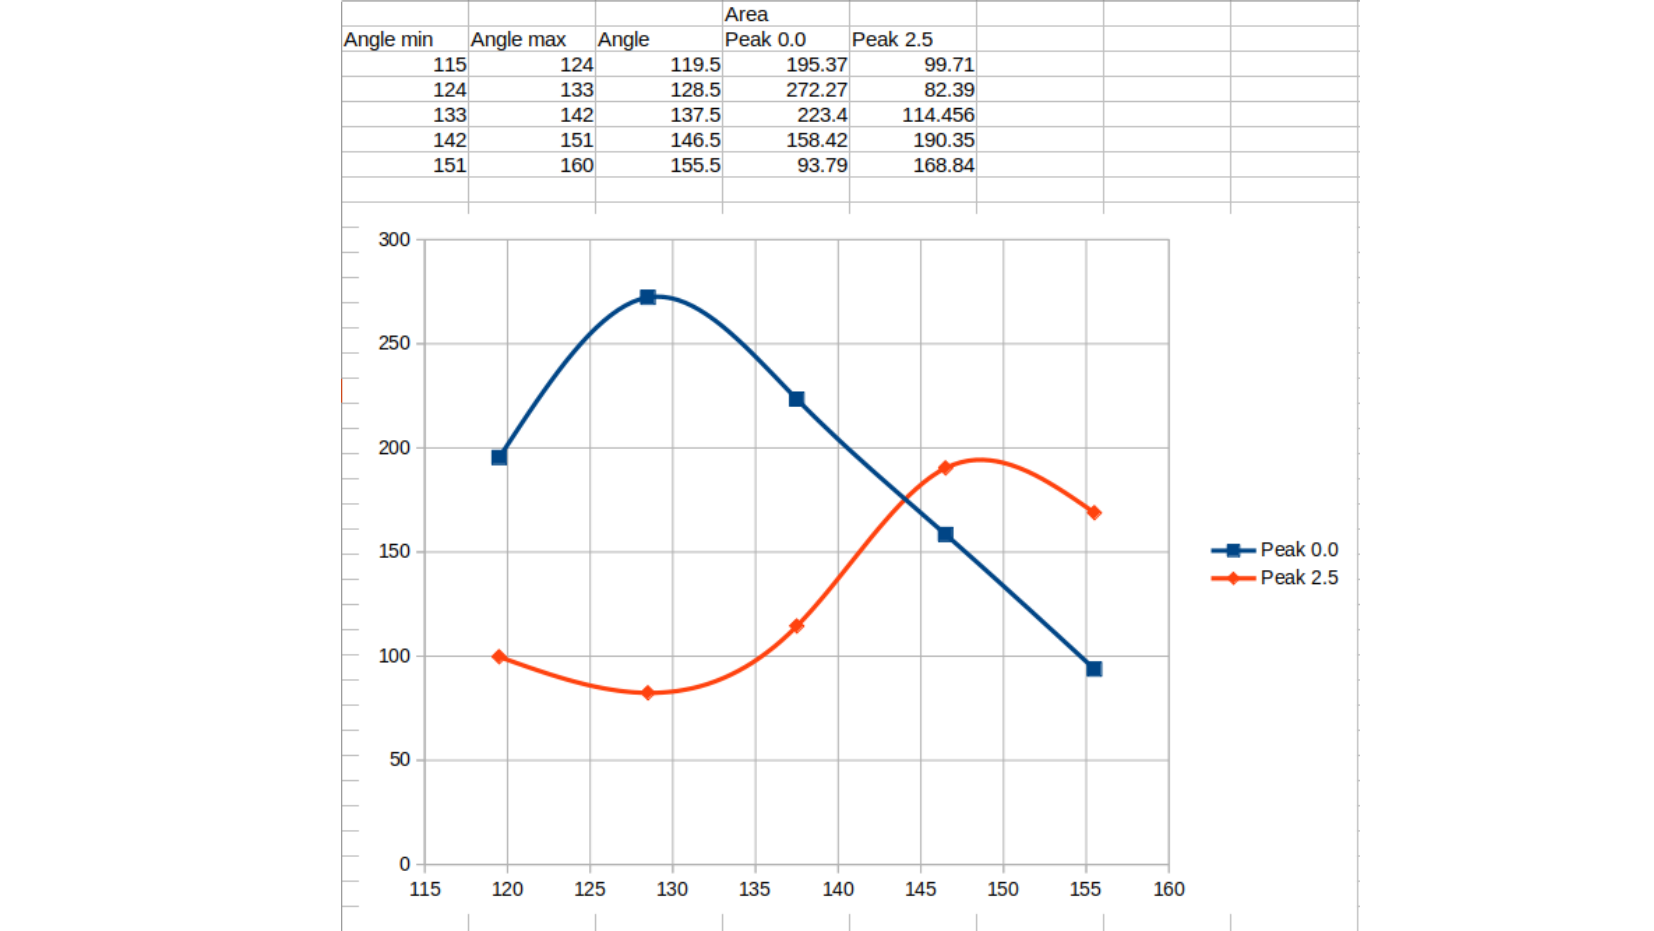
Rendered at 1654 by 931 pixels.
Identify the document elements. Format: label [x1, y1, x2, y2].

picture [341, 0, 1360, 931]
